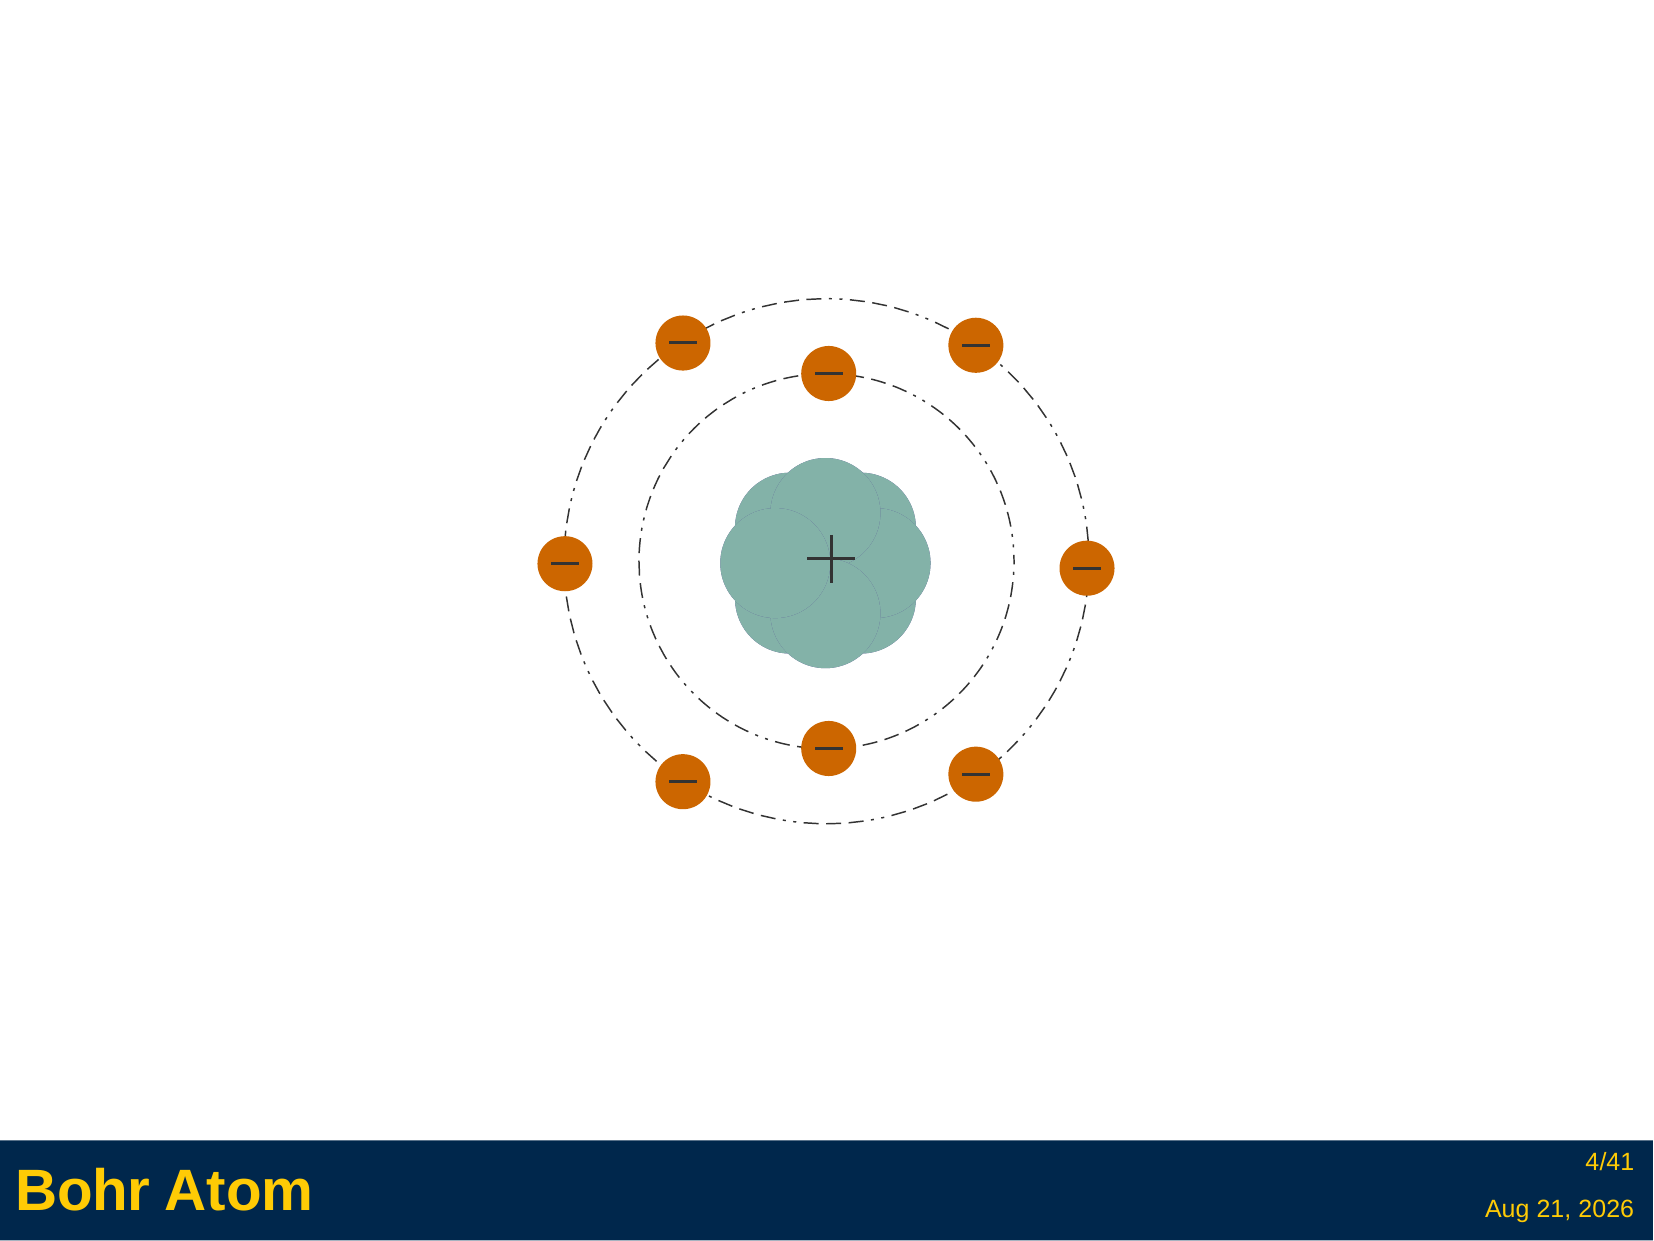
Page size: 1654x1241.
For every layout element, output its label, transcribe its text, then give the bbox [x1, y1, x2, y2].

text_box [655, 315, 711, 371]
text_box [948, 746, 1004, 802]
text_box [655, 754, 711, 810]
text_box [948, 317, 1004, 373]
title Bohr Atom [14, 1140, 1380, 1241]
text_box [720, 458, 931, 669]
text_box [537, 536, 593, 592]
text_box [801, 720, 857, 777]
text_box [801, 345, 857, 402]
text_box [1059, 540, 1115, 596]
